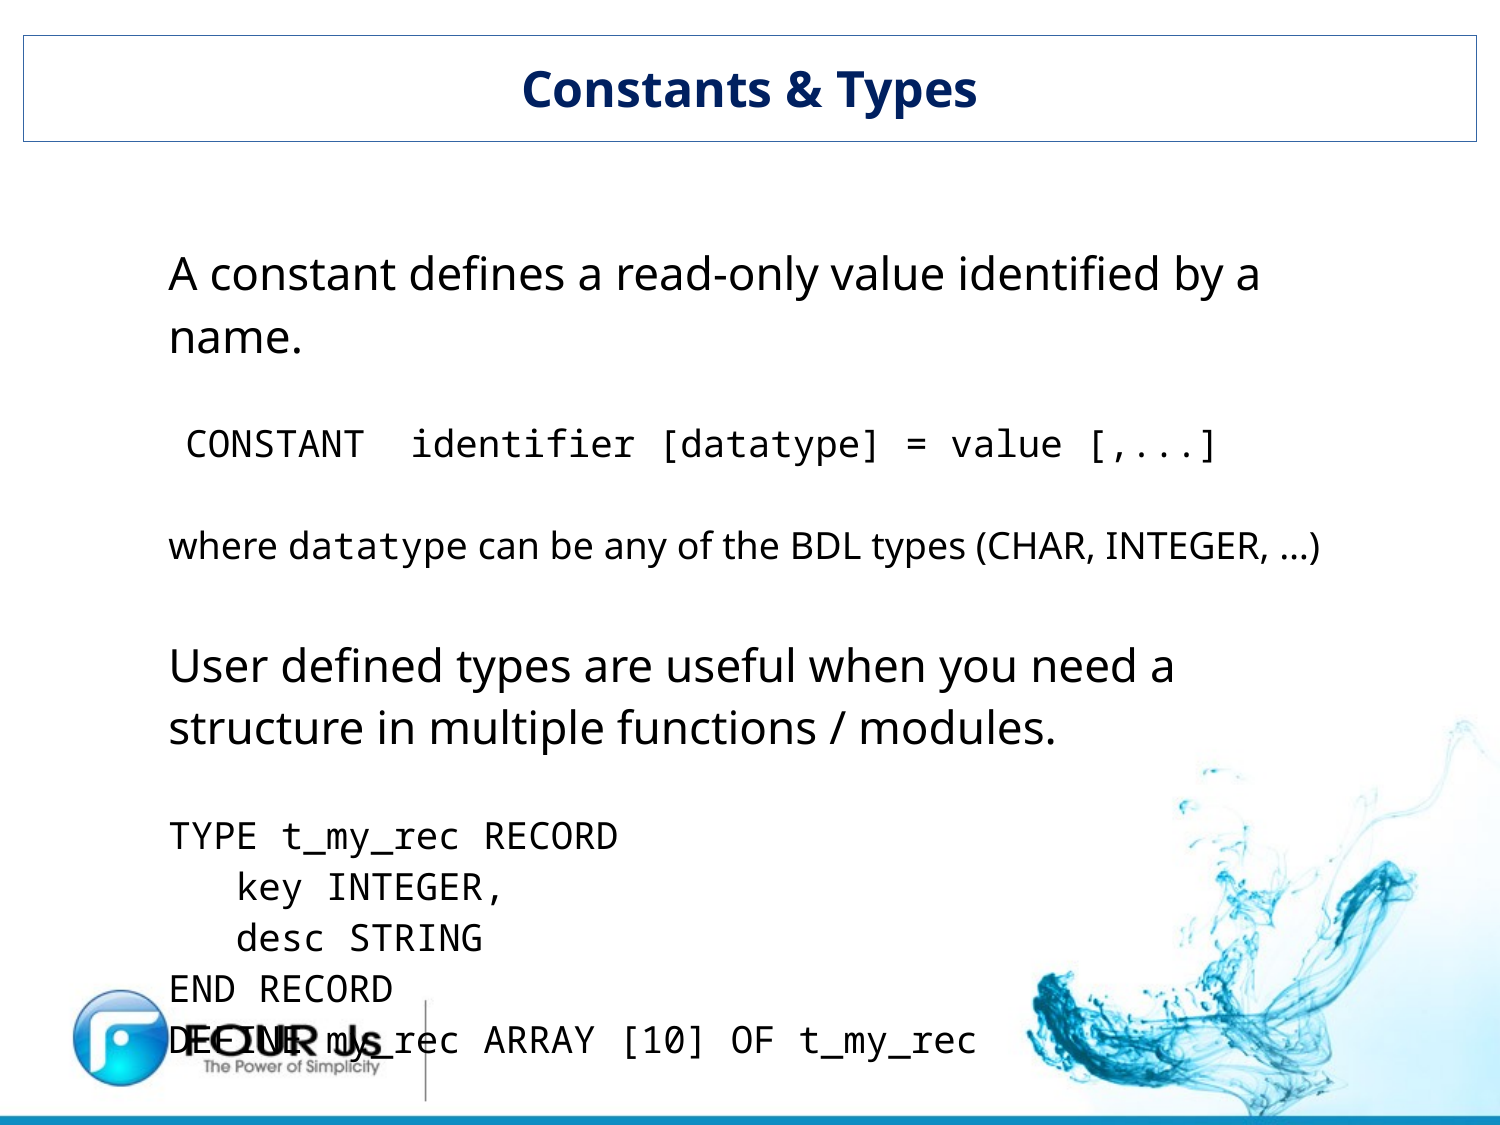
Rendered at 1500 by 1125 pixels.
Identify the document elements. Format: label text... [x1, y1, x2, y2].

picture [0, 0, 1500, 1117]
title Constants & Types [23, 35, 1477, 142]
text_box A constant defines a read-only value identified by a name. CONSTANT identifier [datatype] = value [,...] where datatype can be any of the BDL types (CHAR, INTEGER, …) User defined types are useful when you need a structure in multiple functions / modules. TYPE t_my_rec RECORD key INTEGER, desc STRING END RECORD DEFINE my_rec ARRAY [10] OF t_my_rec [153, 234, 1371, 1125]
